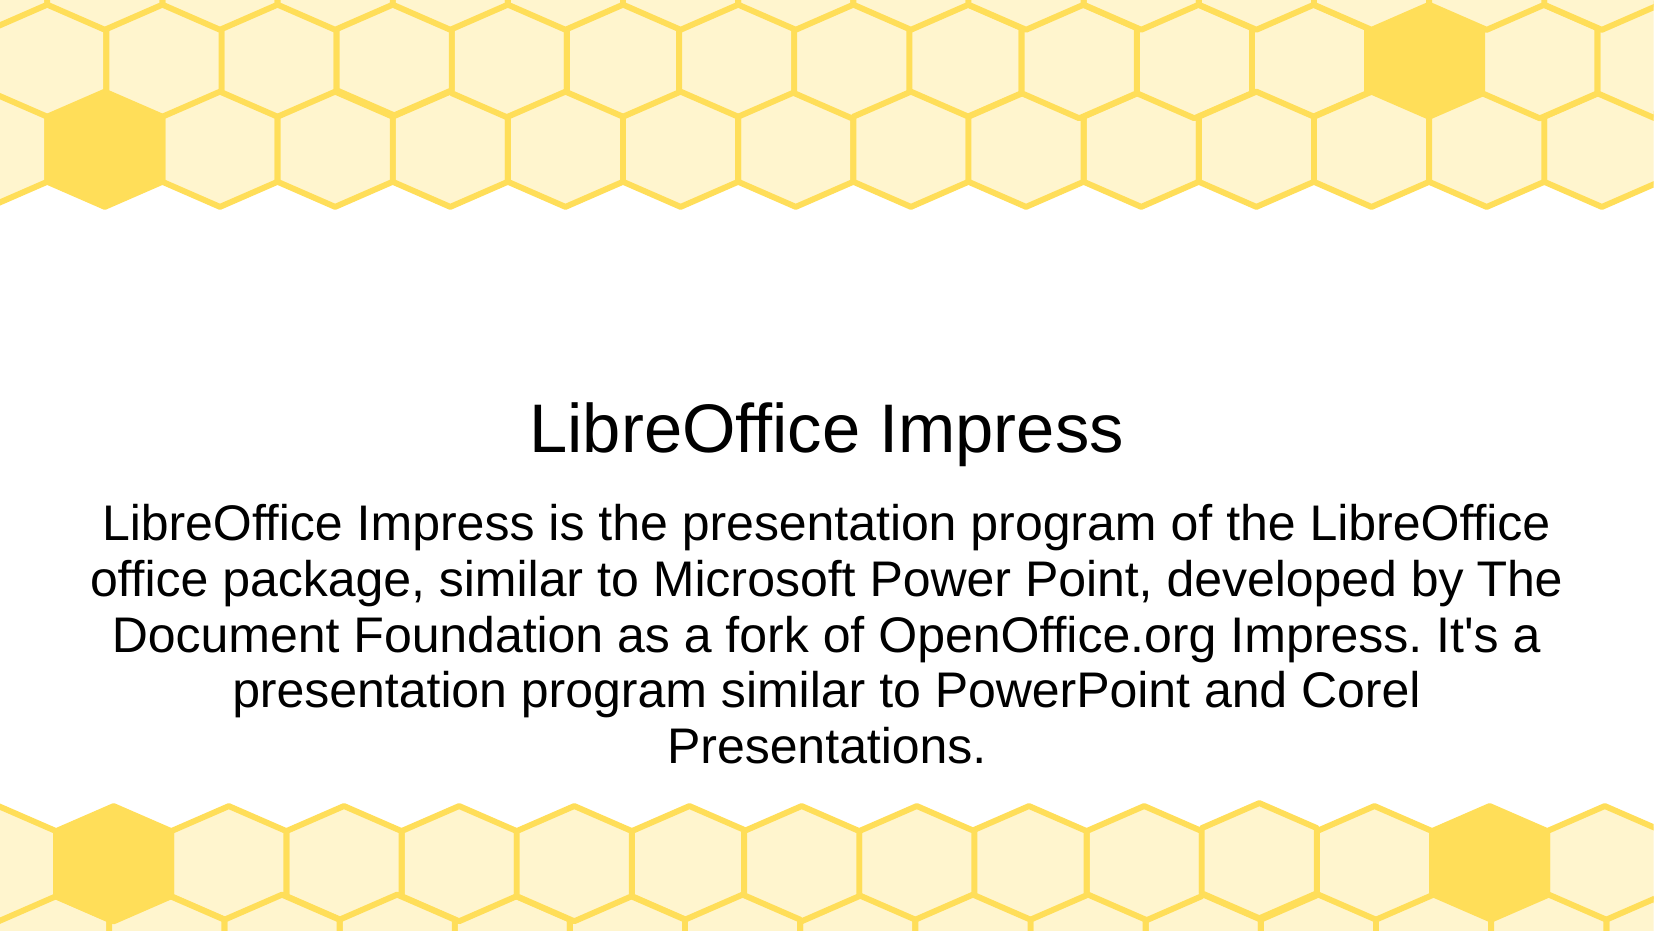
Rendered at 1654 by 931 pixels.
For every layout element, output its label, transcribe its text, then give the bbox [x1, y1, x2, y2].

subtitle LibreOffice Impress is the presentation program of the LibreOffice office package, similar to Microsoft Power Point, developed by The Document Foundation as a fork of OpenOffice.org Impress. It's a presentation program similar to PowerPoint and Corel Presentations. [88, 495, 1565, 775]
title LibreOffice Impress [88, 324, 1565, 495]
